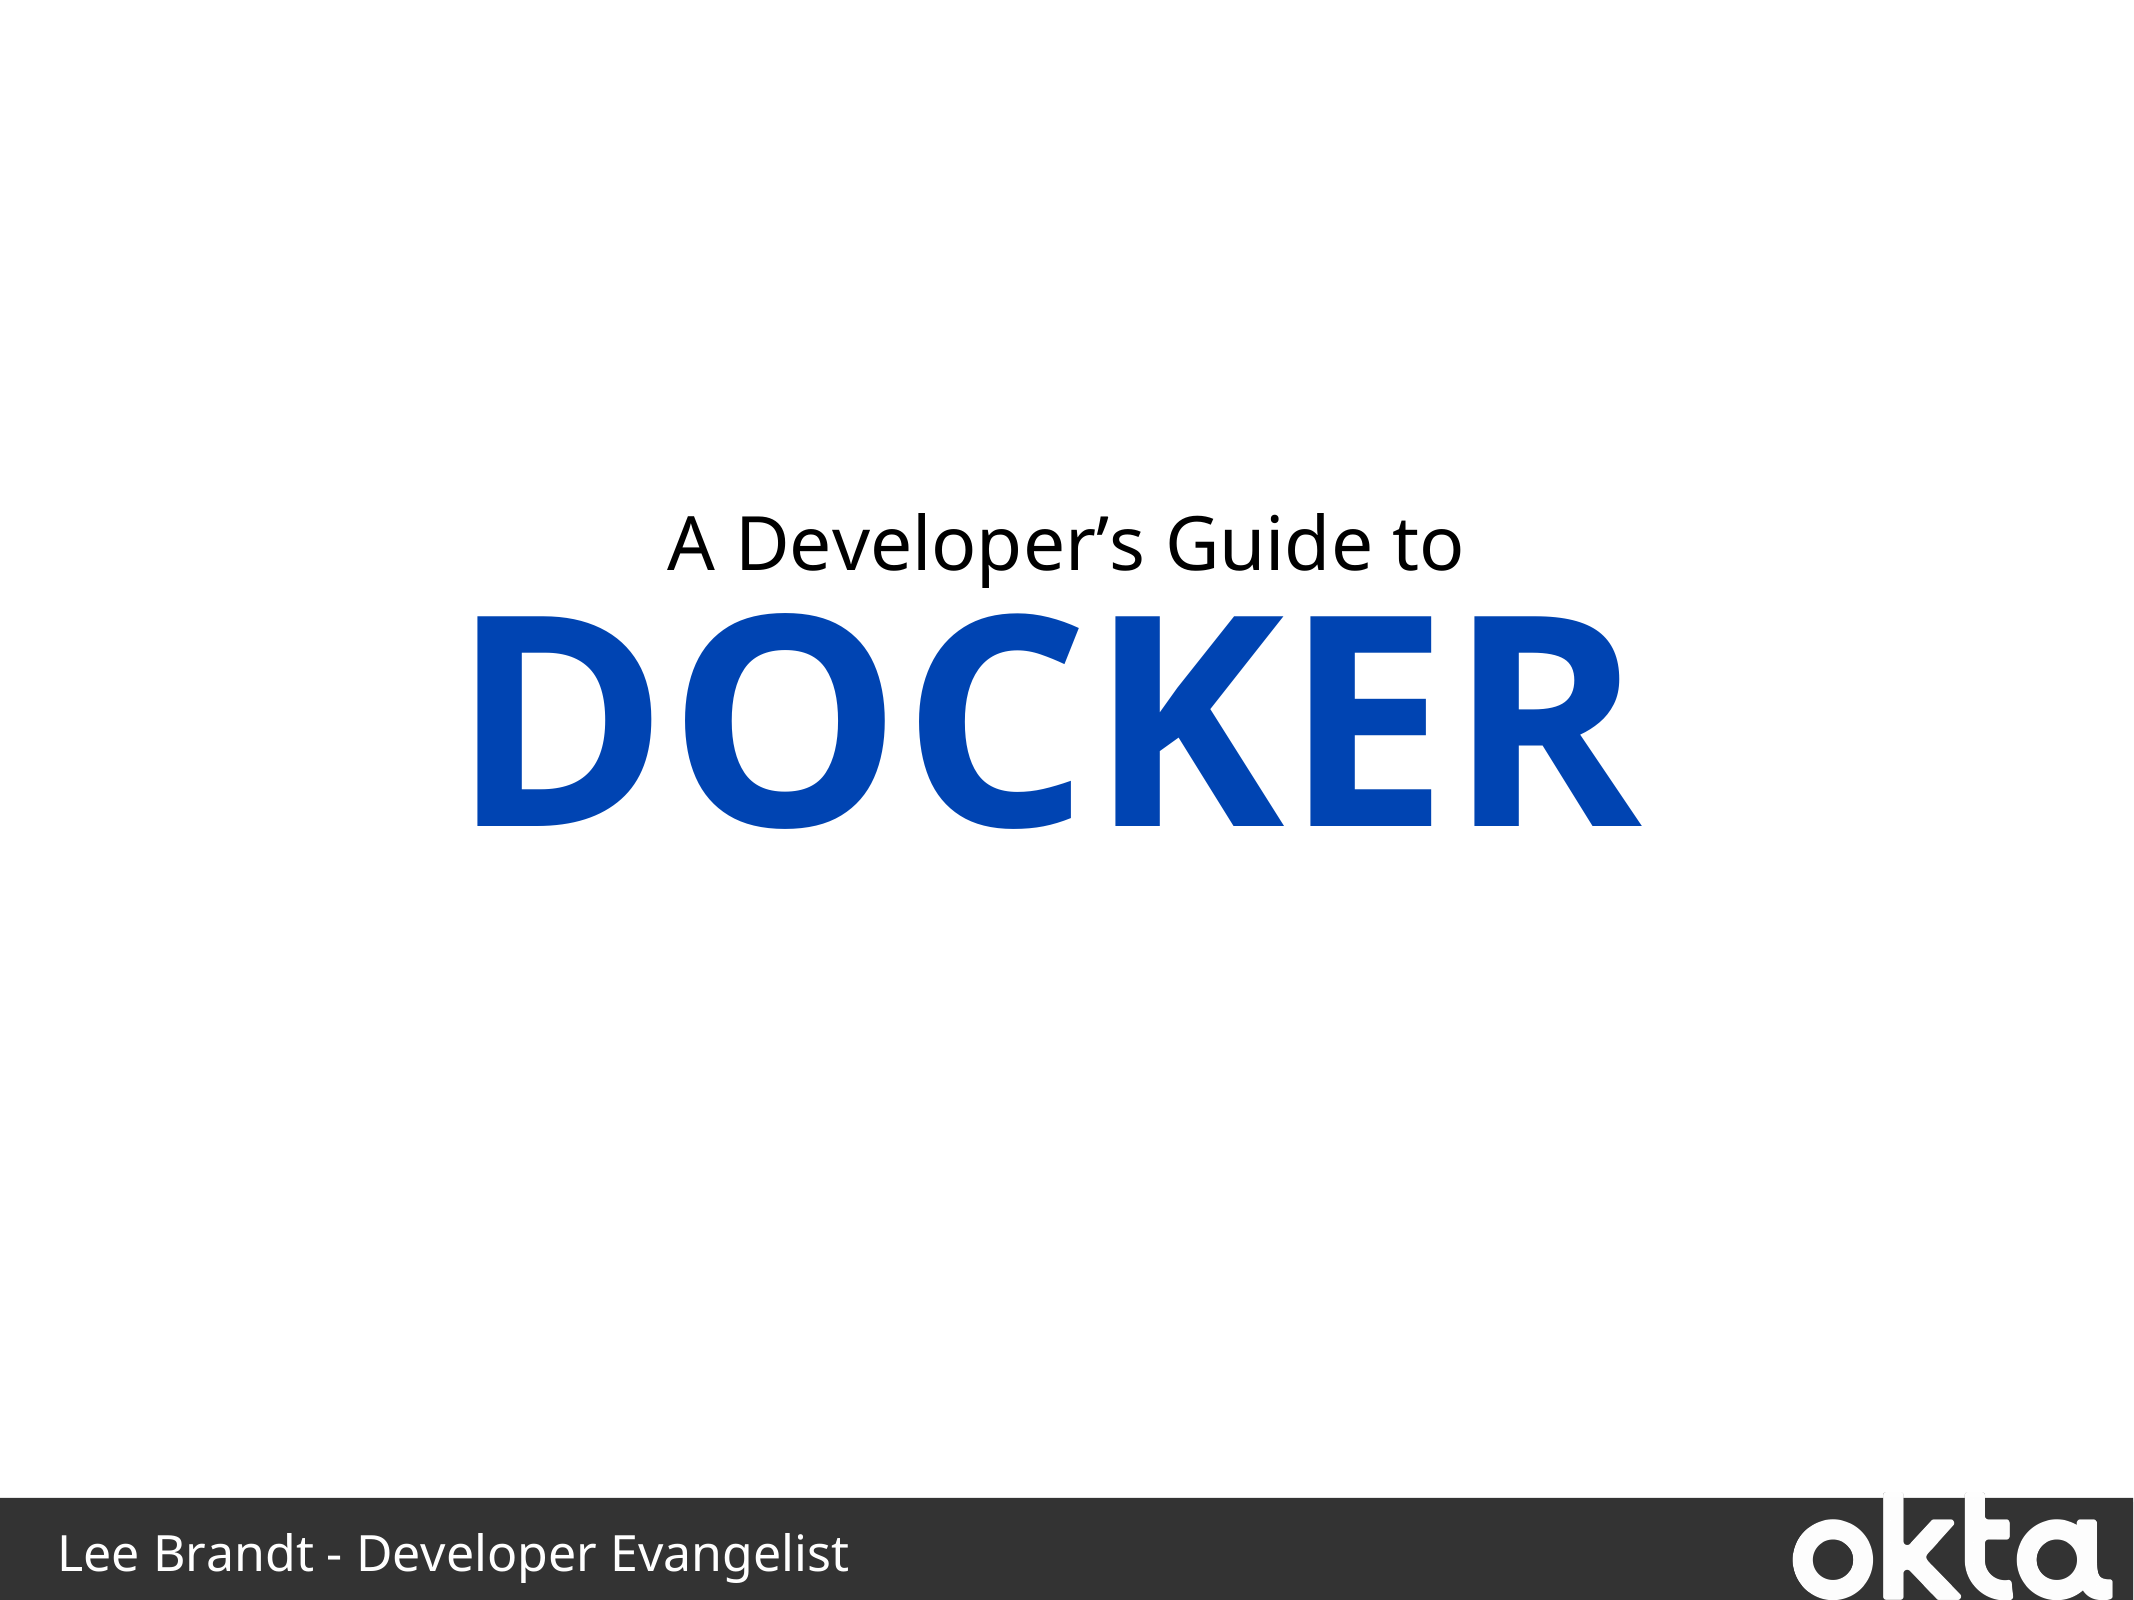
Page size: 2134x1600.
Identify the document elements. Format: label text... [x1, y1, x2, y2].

picture [1726, 1414, 2134, 1600]
title DOCKER [210, 667, 1928, 893]
text_box A Developer’s Guide to [659, 486, 1475, 594]
